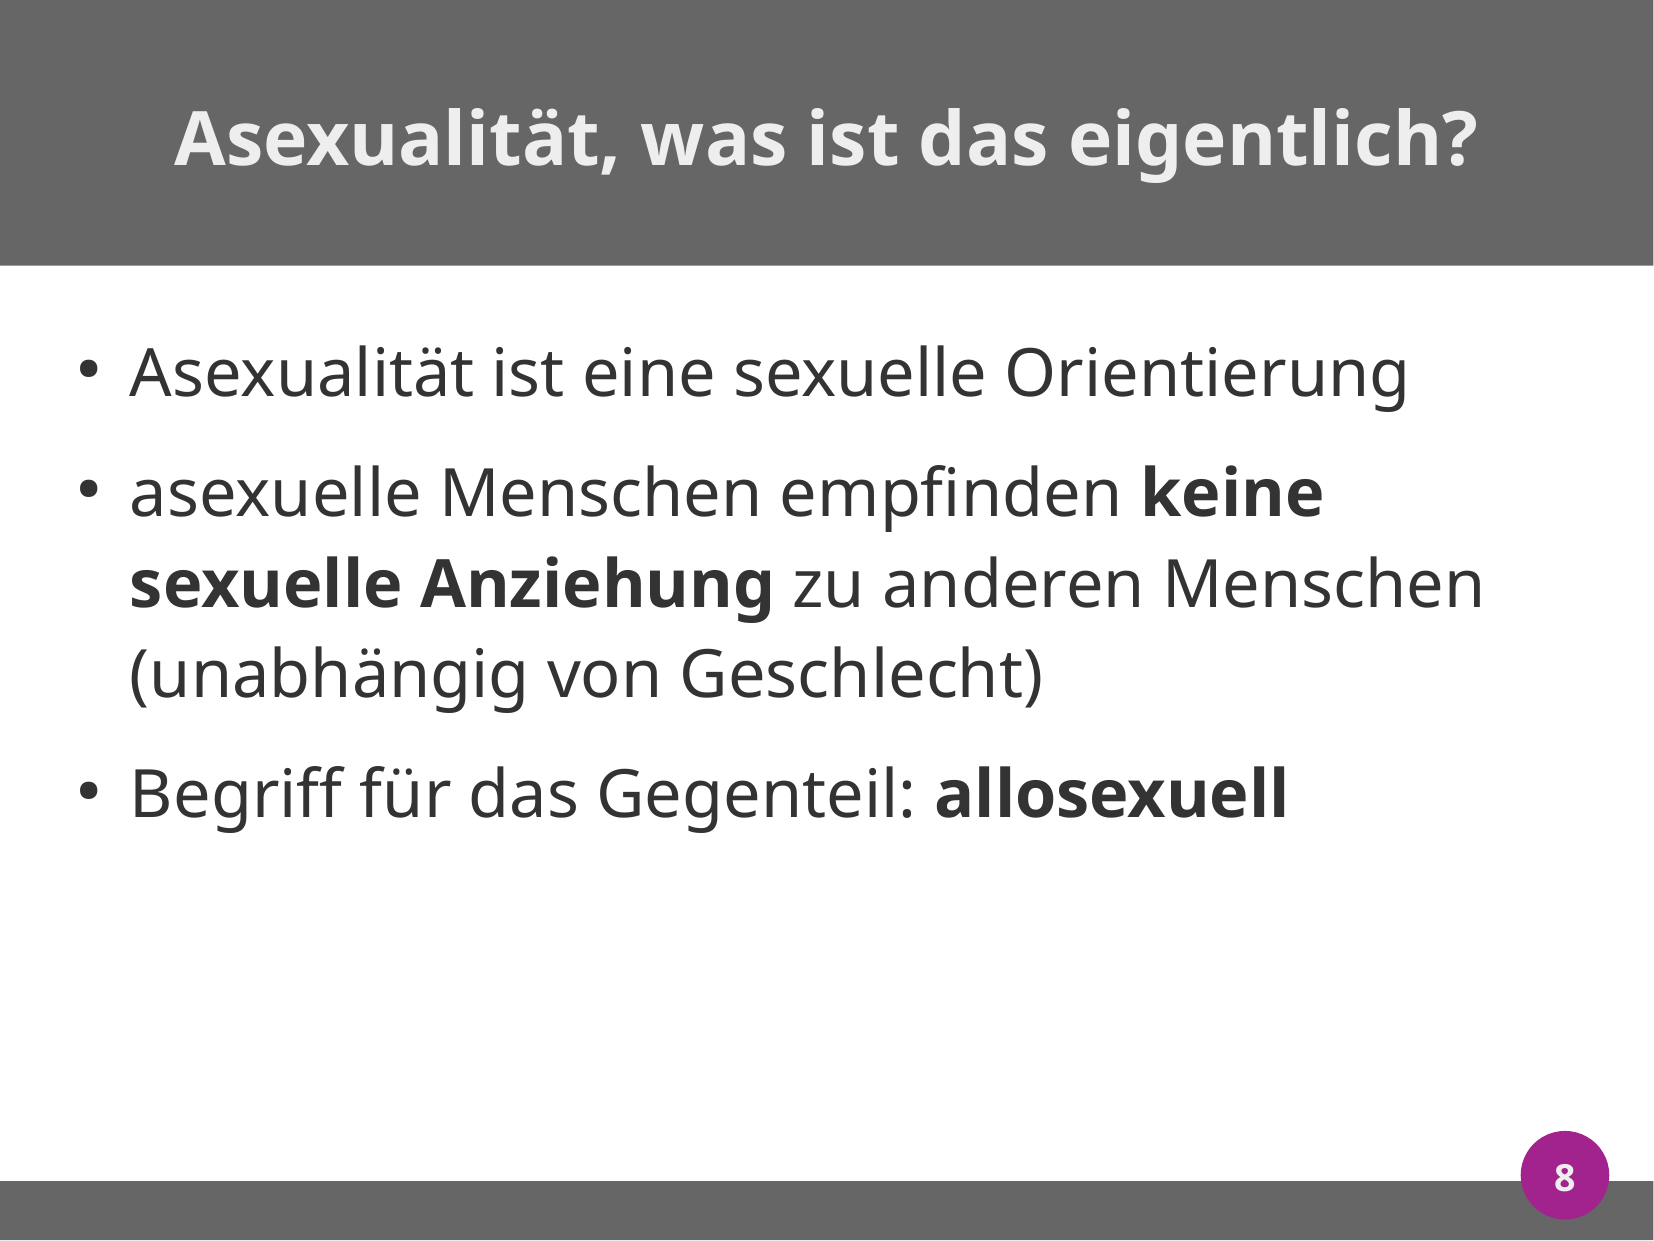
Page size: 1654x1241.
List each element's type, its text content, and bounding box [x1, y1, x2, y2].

list Asexualität ist eine sexuelle Orientierung asexuelle Menschen empfinden keine sexuelle Anziehung zu anderen Menschen (unabhängig von Geschlecht) Begriff für das Gegenteil: allosexuell [59, 324, 1595, 1152]
title Asexualität, was ist das eigentlich? [59, 11, 1595, 260]
